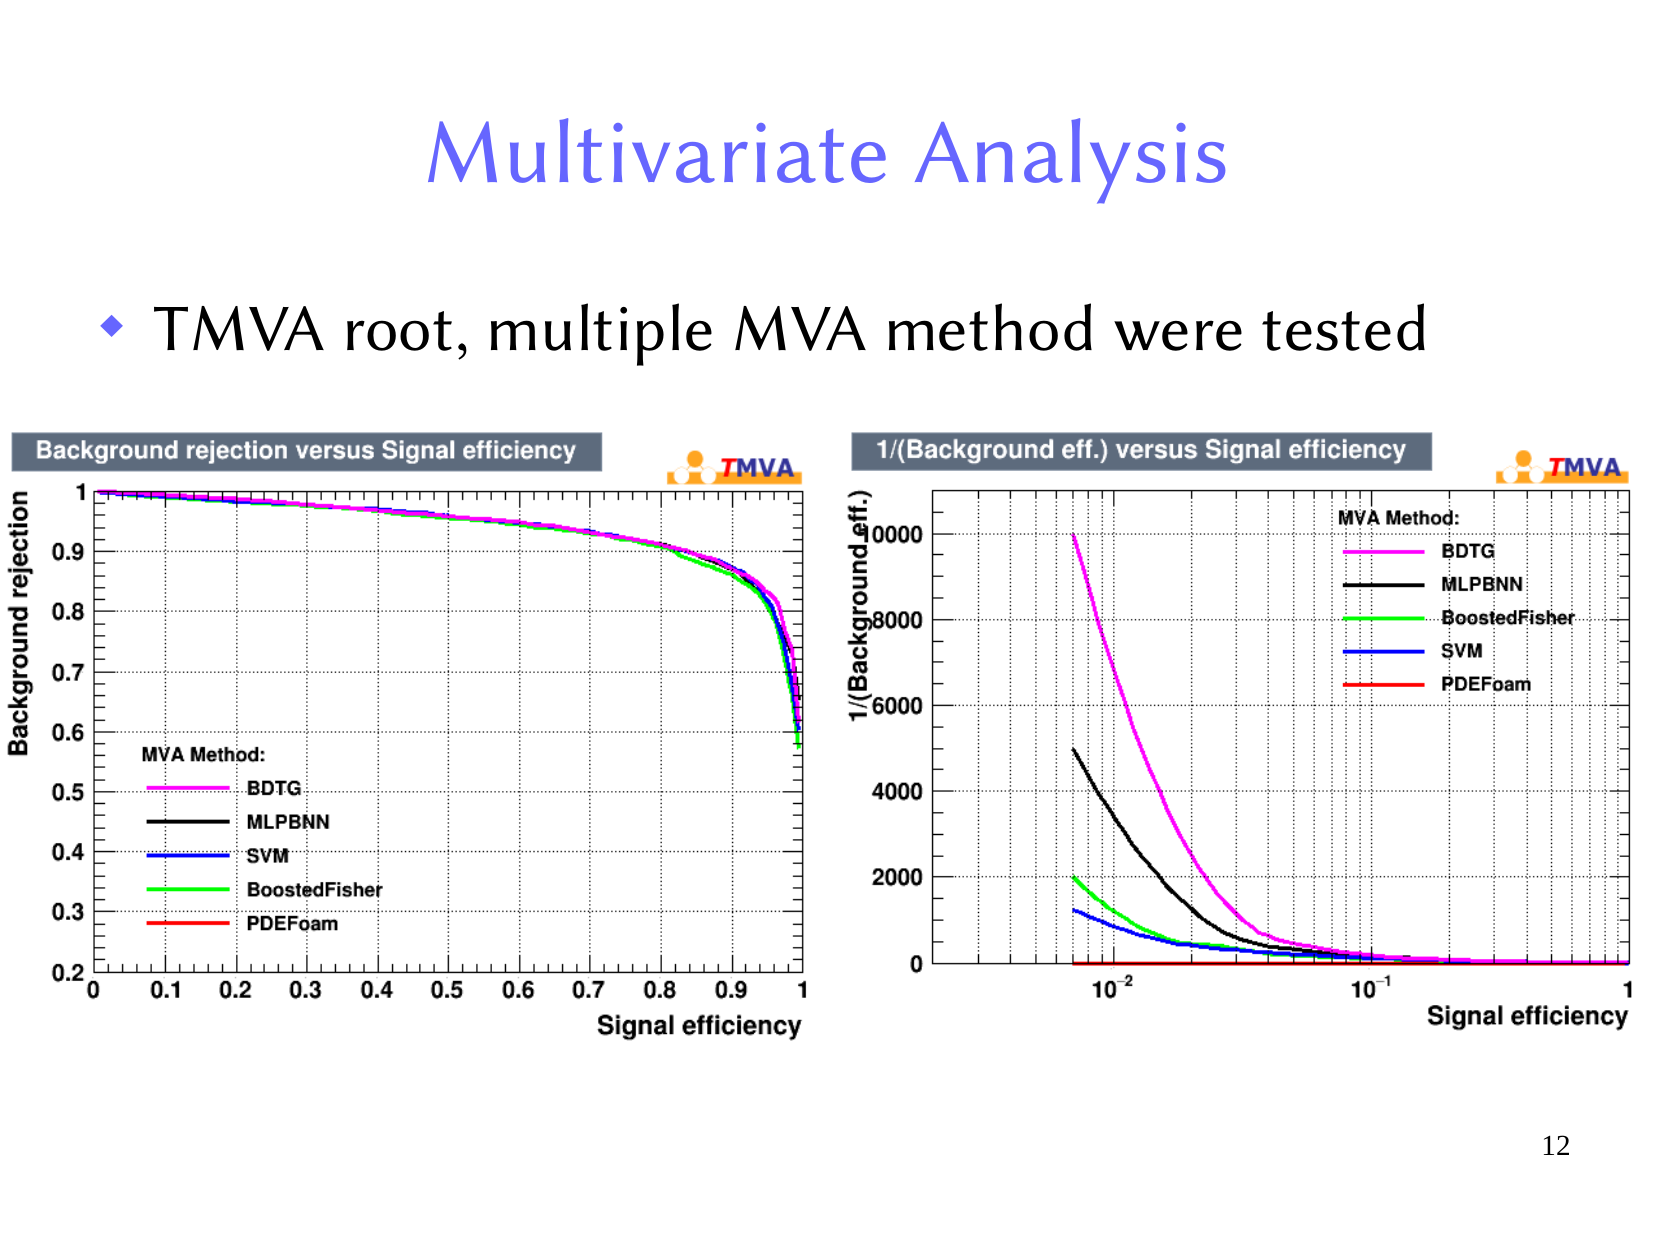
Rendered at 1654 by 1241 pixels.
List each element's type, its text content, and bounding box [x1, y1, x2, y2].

list TMVA root, multiple MVA method were tested [82, 290, 1571, 430]
picture [4, 430, 1654, 1046]
title Multivariate Analysis [82, 49, 1571, 257]
